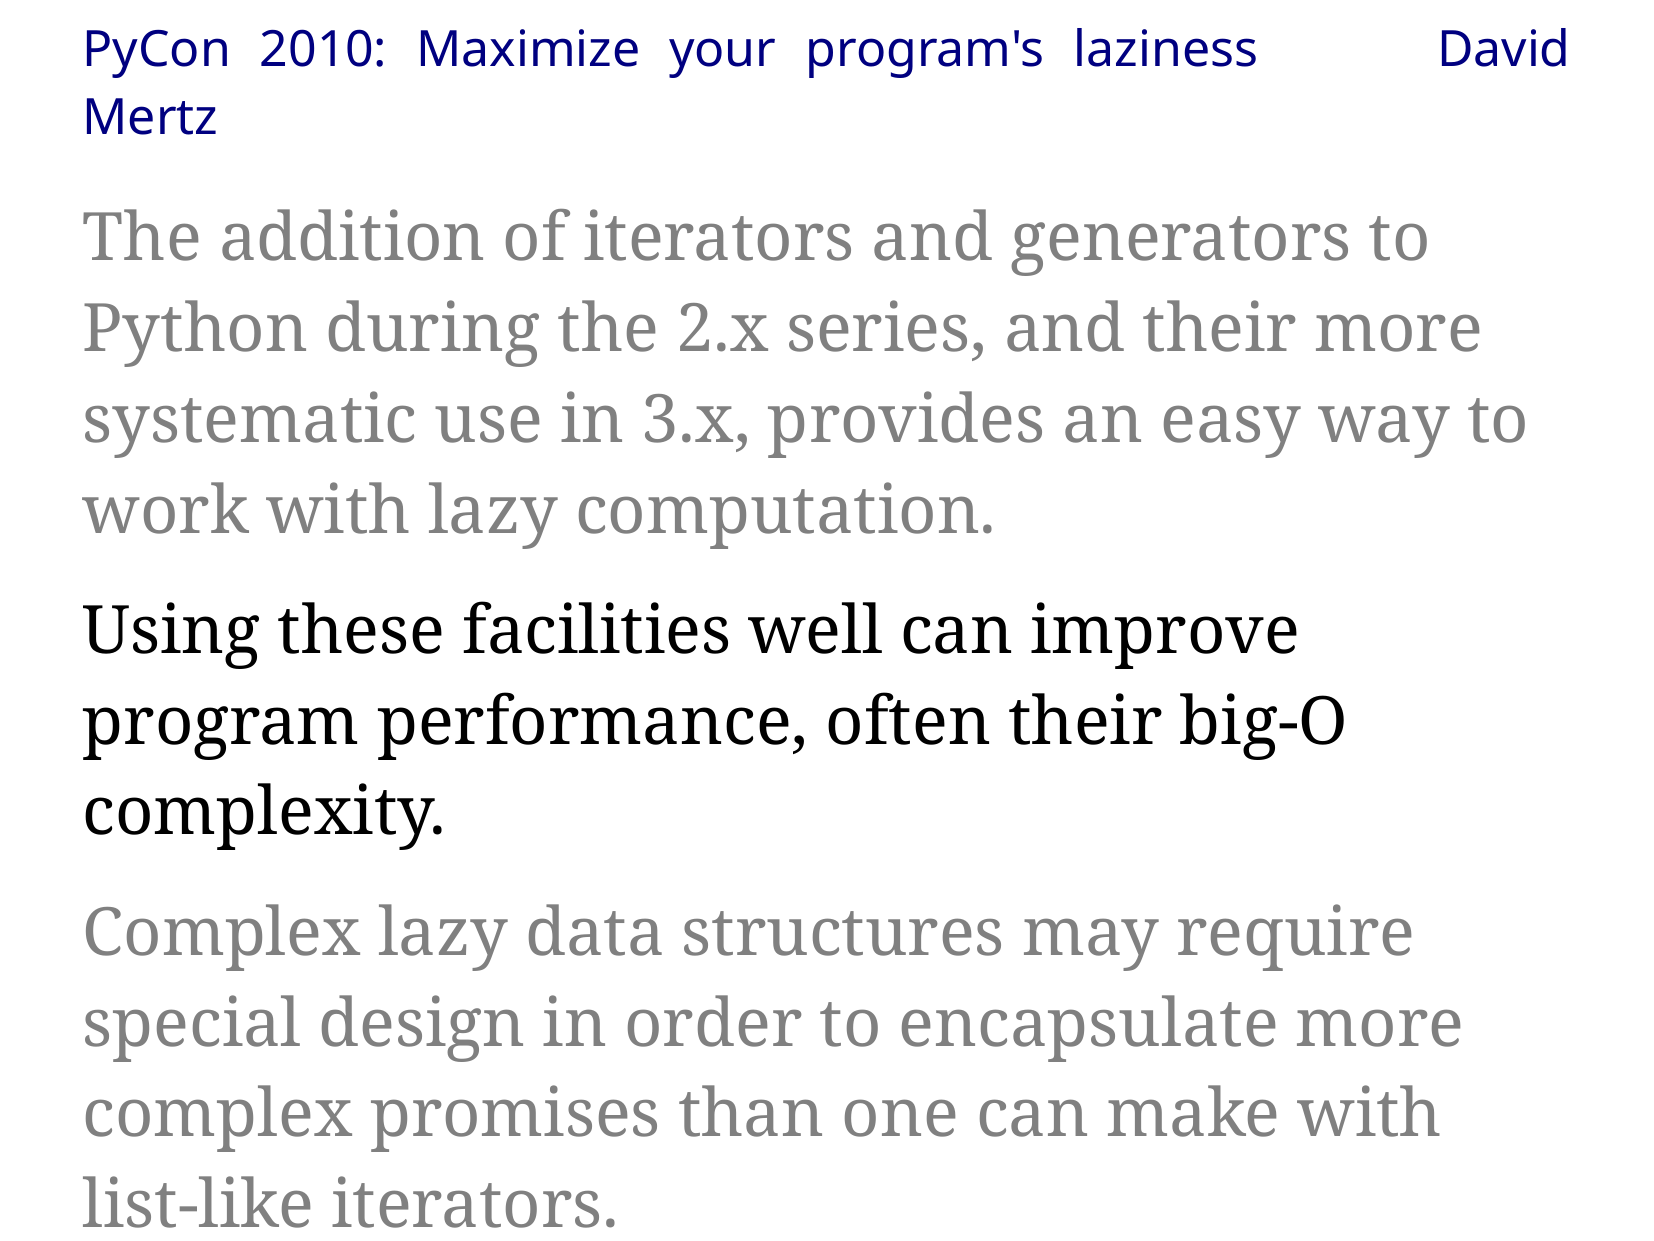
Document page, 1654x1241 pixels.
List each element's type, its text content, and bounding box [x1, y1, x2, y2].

list The addition of iterators and generators to Python during the 2.x series, and their more systematic use in 3.x, provides an easy way to work with lazy computation. Using these facilities well can improve program performance, often their big-O complexity. Complex lazy data structures may require special design in order to encapsulate more complex promises than one can make with list-like iterators. [82, 189, 1571, 1133]
title PyCon 2010: Maximize your program's laziness David Mertz [82, 49, 1571, 113]
